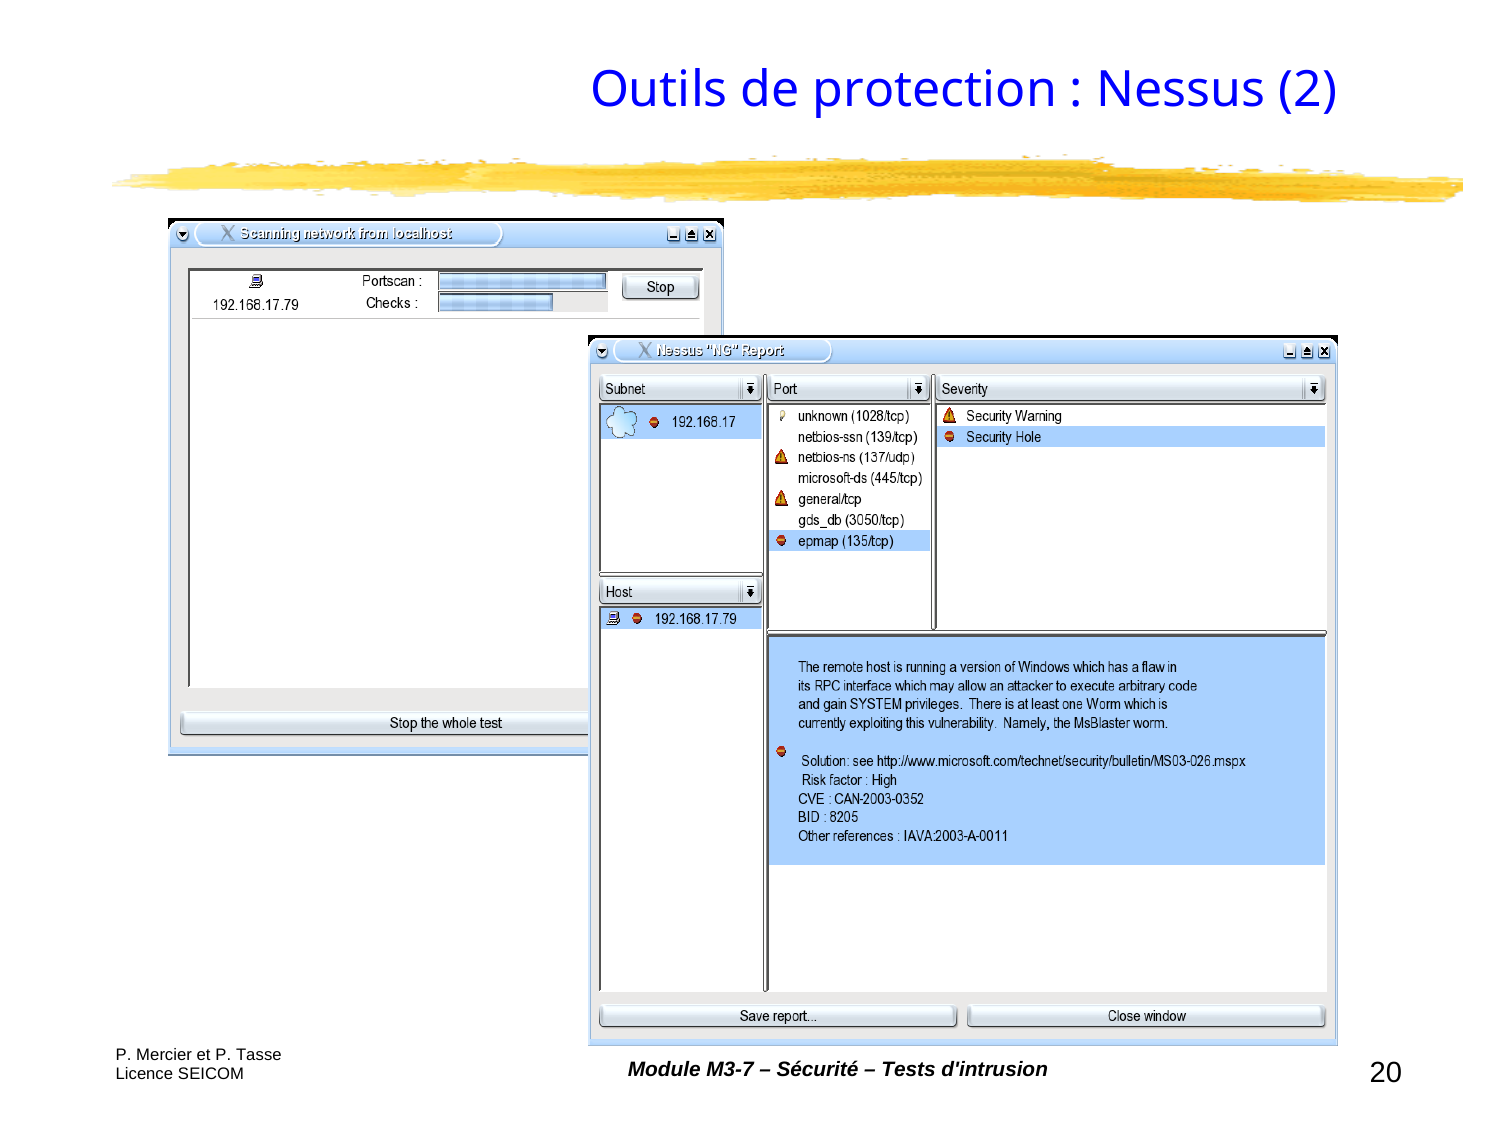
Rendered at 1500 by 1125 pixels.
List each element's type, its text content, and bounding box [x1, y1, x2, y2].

title Outils de protection : Nessus (2) [62, 37, 1338, 138]
picture [168, 218, 1338, 1046]
picture [112, 149, 1463, 213]
